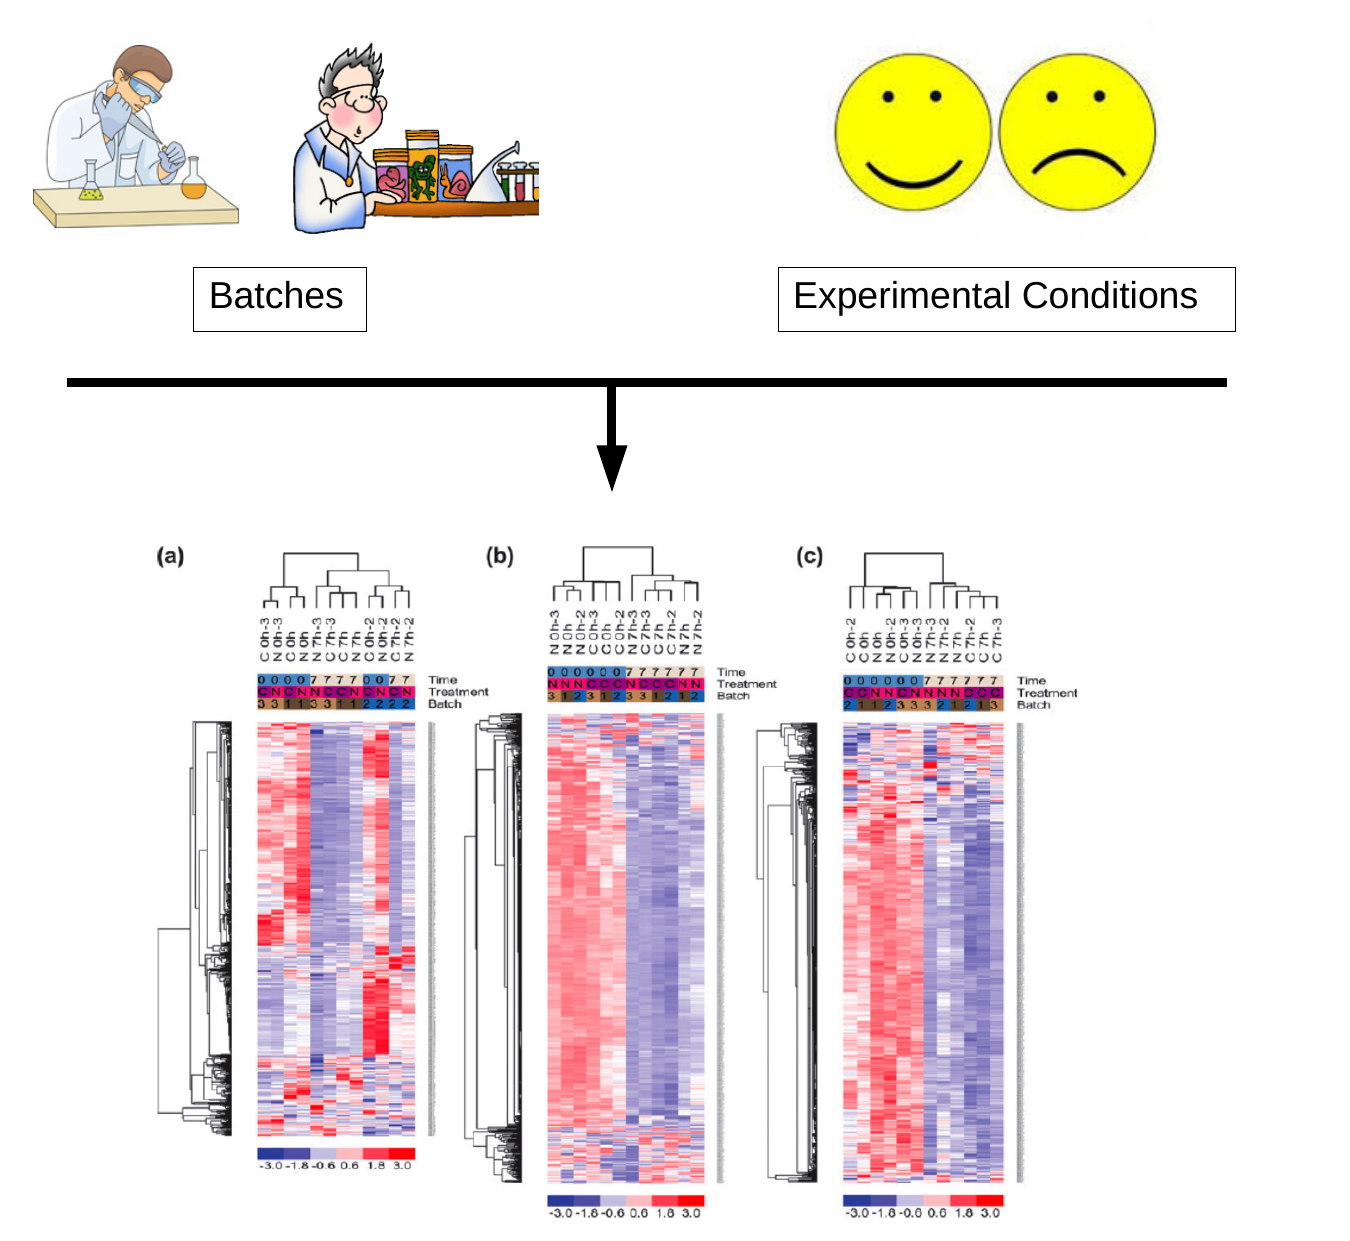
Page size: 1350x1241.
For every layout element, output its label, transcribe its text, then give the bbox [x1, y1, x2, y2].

picture [827, 7, 1161, 258]
text_box Experimental Conditions [778, 267, 1236, 332]
picture [282, 37, 539, 241]
text_box Batches [193, 267, 367, 332]
picture [131, 528, 1096, 1227]
picture [33, 45, 239, 228]
